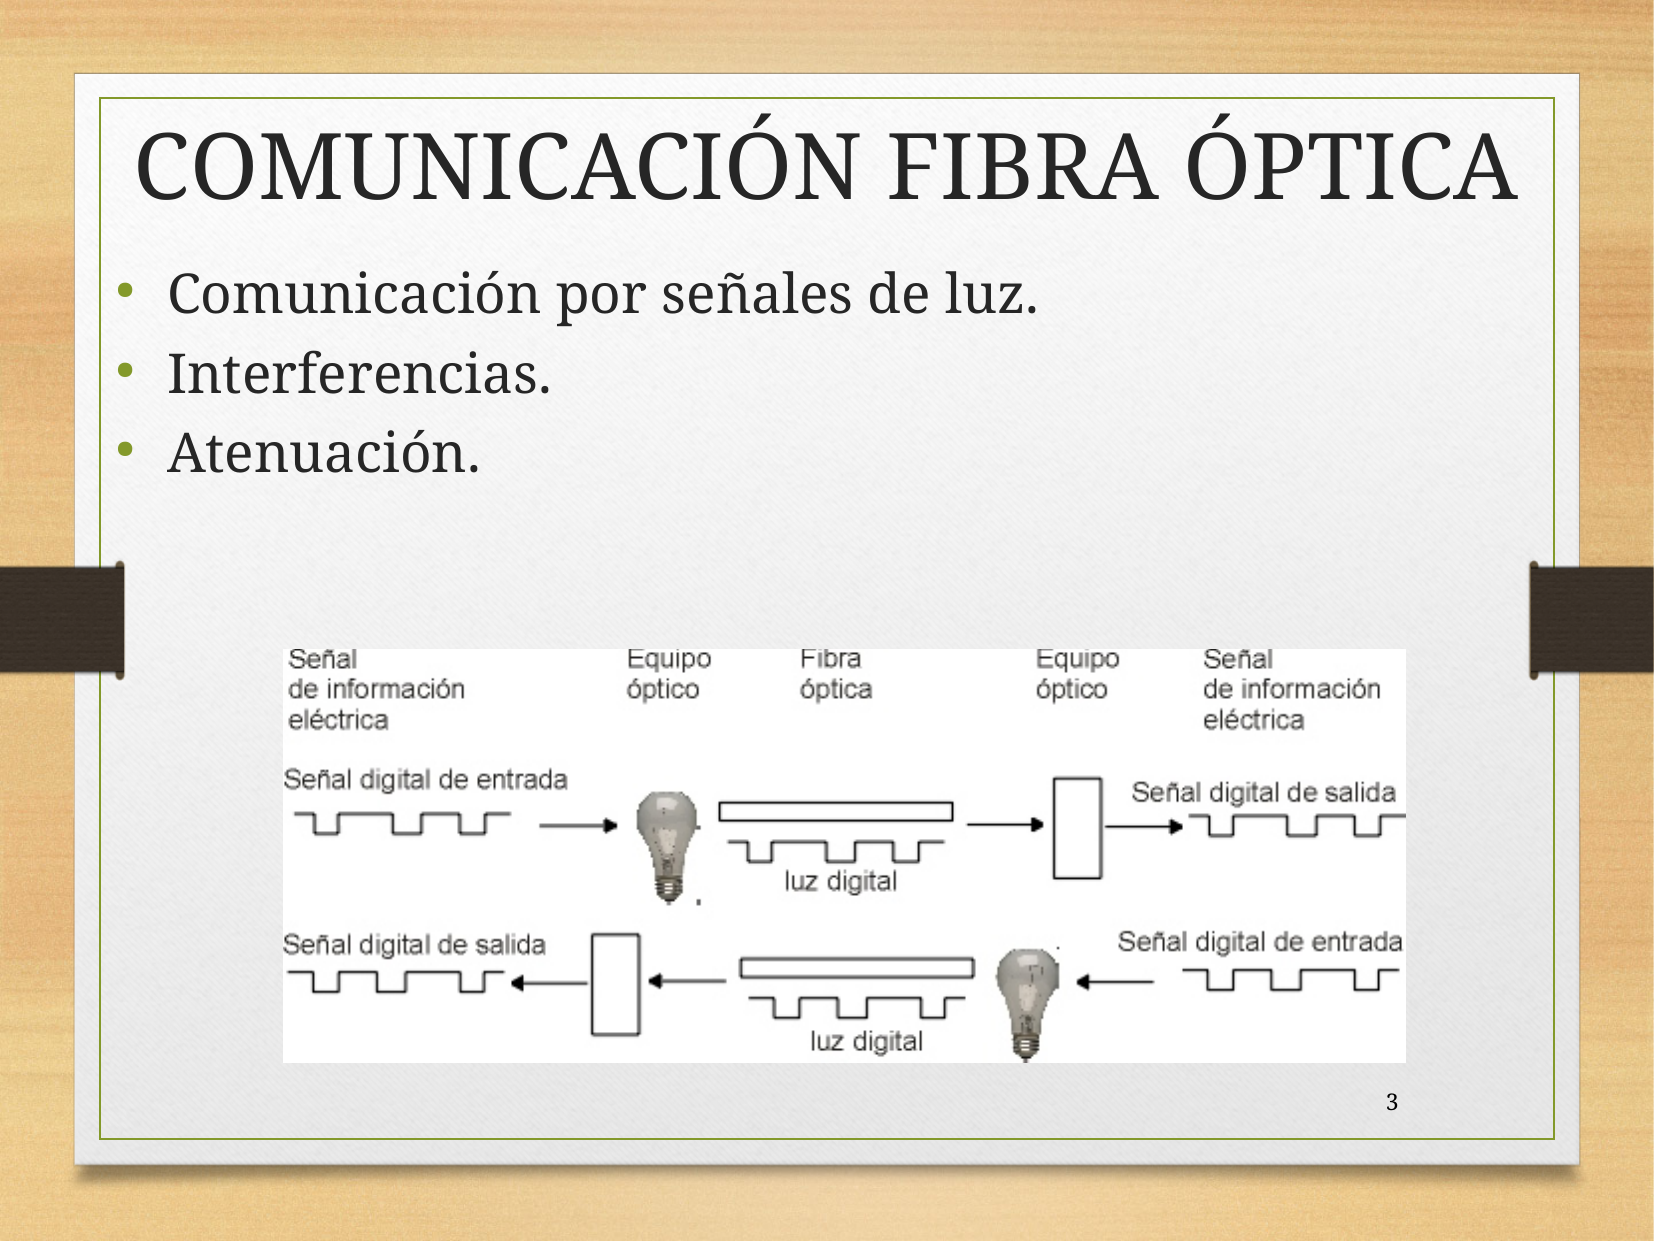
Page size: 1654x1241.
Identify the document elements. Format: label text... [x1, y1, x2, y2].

list Comunicación por señales de luz. Interferencias. Atenuación. [100, 250, 1589, 1048]
picture [283, 649, 1406, 1063]
title COMUNICACIÓN FIBRA ÓPTICA [82, 59, 1571, 267]
text_box [1370, 1077, 1443, 1129]
